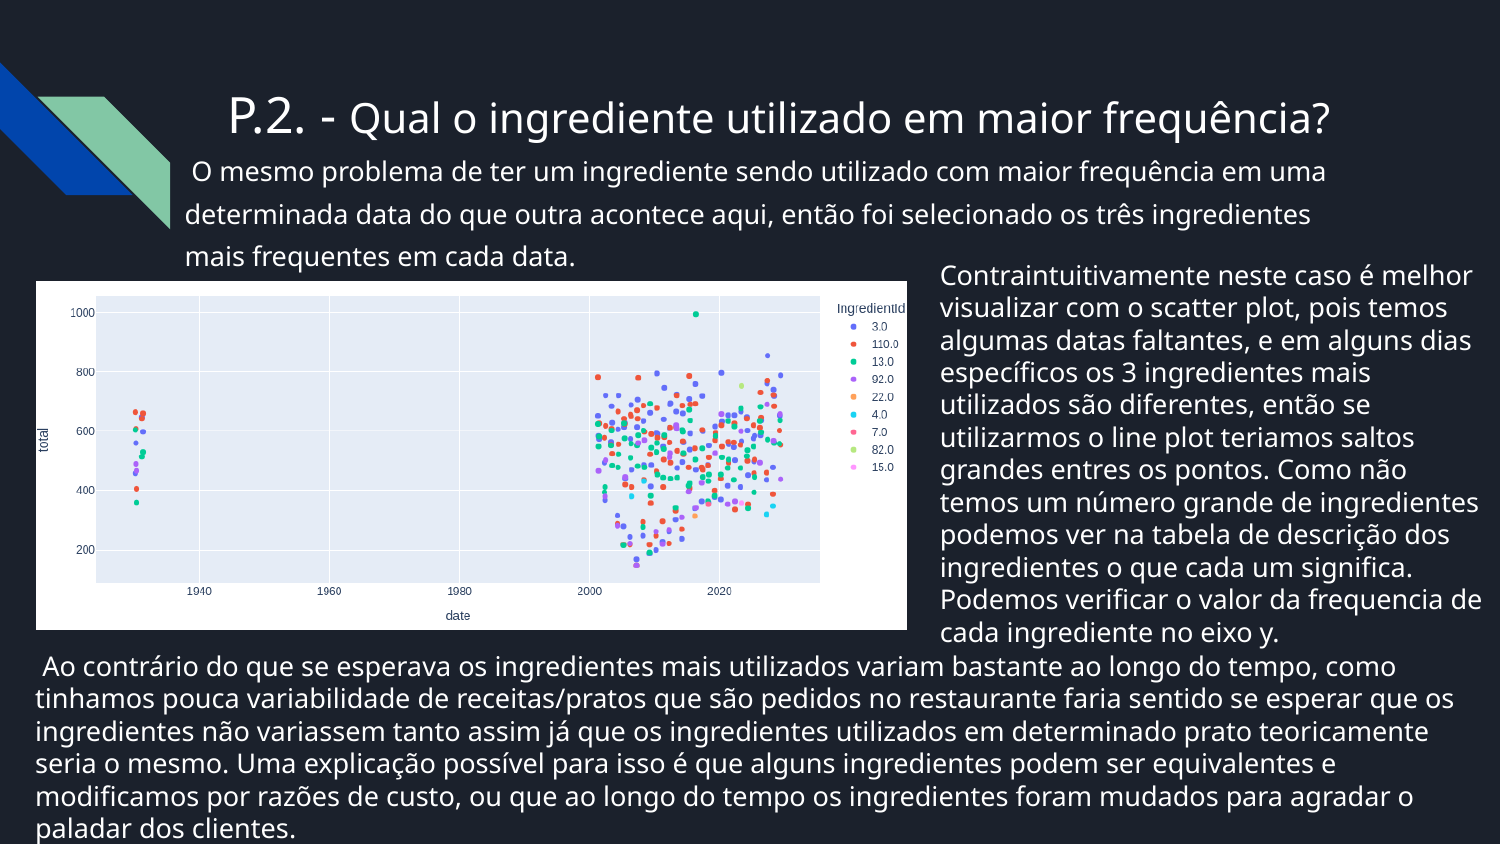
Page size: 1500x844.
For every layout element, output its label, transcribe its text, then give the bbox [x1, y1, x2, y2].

picture [36, 281, 907, 631]
text_box O mesmo problema de ter um ingrediente sendo utilizado com maior frequência em uma determinada data do que outra acontece aqui, então foi selecionado os três ingredientes mais frequentes em cada data. [169, 132, 1368, 634]
text_box Contraintuitivamente neste caso é melhor visualizar com o scatter plot, pois temos algumas datas faltantes, e em alguns dias específicos os 3 ingredientes mais utilizados são diferentes, então se utilizarmos o line plot teriamos saltos grandes entres os pontos. Como não temos um número grande de ingredientes podemos ver na tabela de descrição dos ingredientes o que cada um significa. Podemos verificar o valor da frequencia de cada ingrediente no eixo y. [924, 242, 1500, 606]
text_box Ao contrário do que se esperava os ingredientes mais utilizados variam bastante ao longo do tempo, como tinhamos pouca variabilidade de receitas/pratos que são pedidos no restaurante faria sentido se esperar que os ingredientes não variassem tanto assim já que os ingredientes utilizados em determinado prato teoricamente seria o mesmo. Uma explicação possível para isso é que alguns ingredientes podem ser equivalentes e modificamos por razões de custo, ou que ao longo do tempo os ingredientes foram mudados para agradar o paladar dos clientes. [20, 634, 1476, 824]
text_box P.2. - Qual o ingrediente utilizado em maior frequência? [212, 64, 1368, 132]
